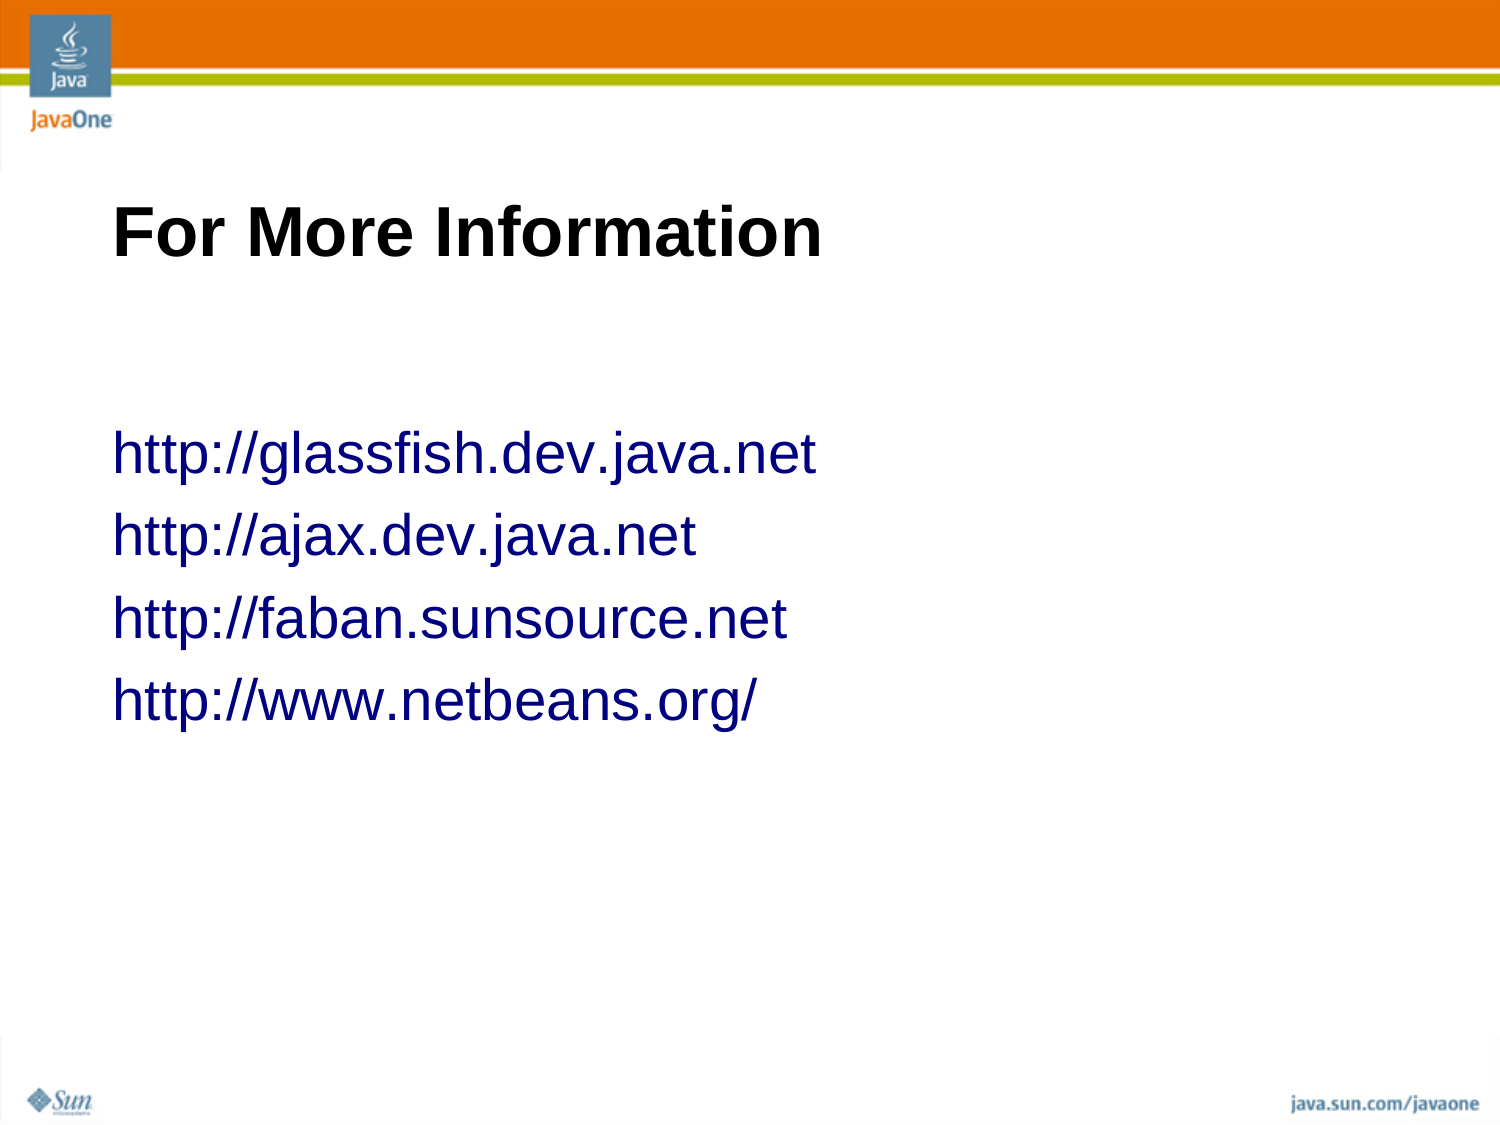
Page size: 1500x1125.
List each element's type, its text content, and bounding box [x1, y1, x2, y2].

title For More Information [112, 119, 1417, 271]
list http://glassfish.dev.java.net http://ajax.dev.java.net http://faban.sunsource.net http://www.netbeans.org/ [112, 337, 1463, 1030]
picture [0, 0, 1500, 1125]
